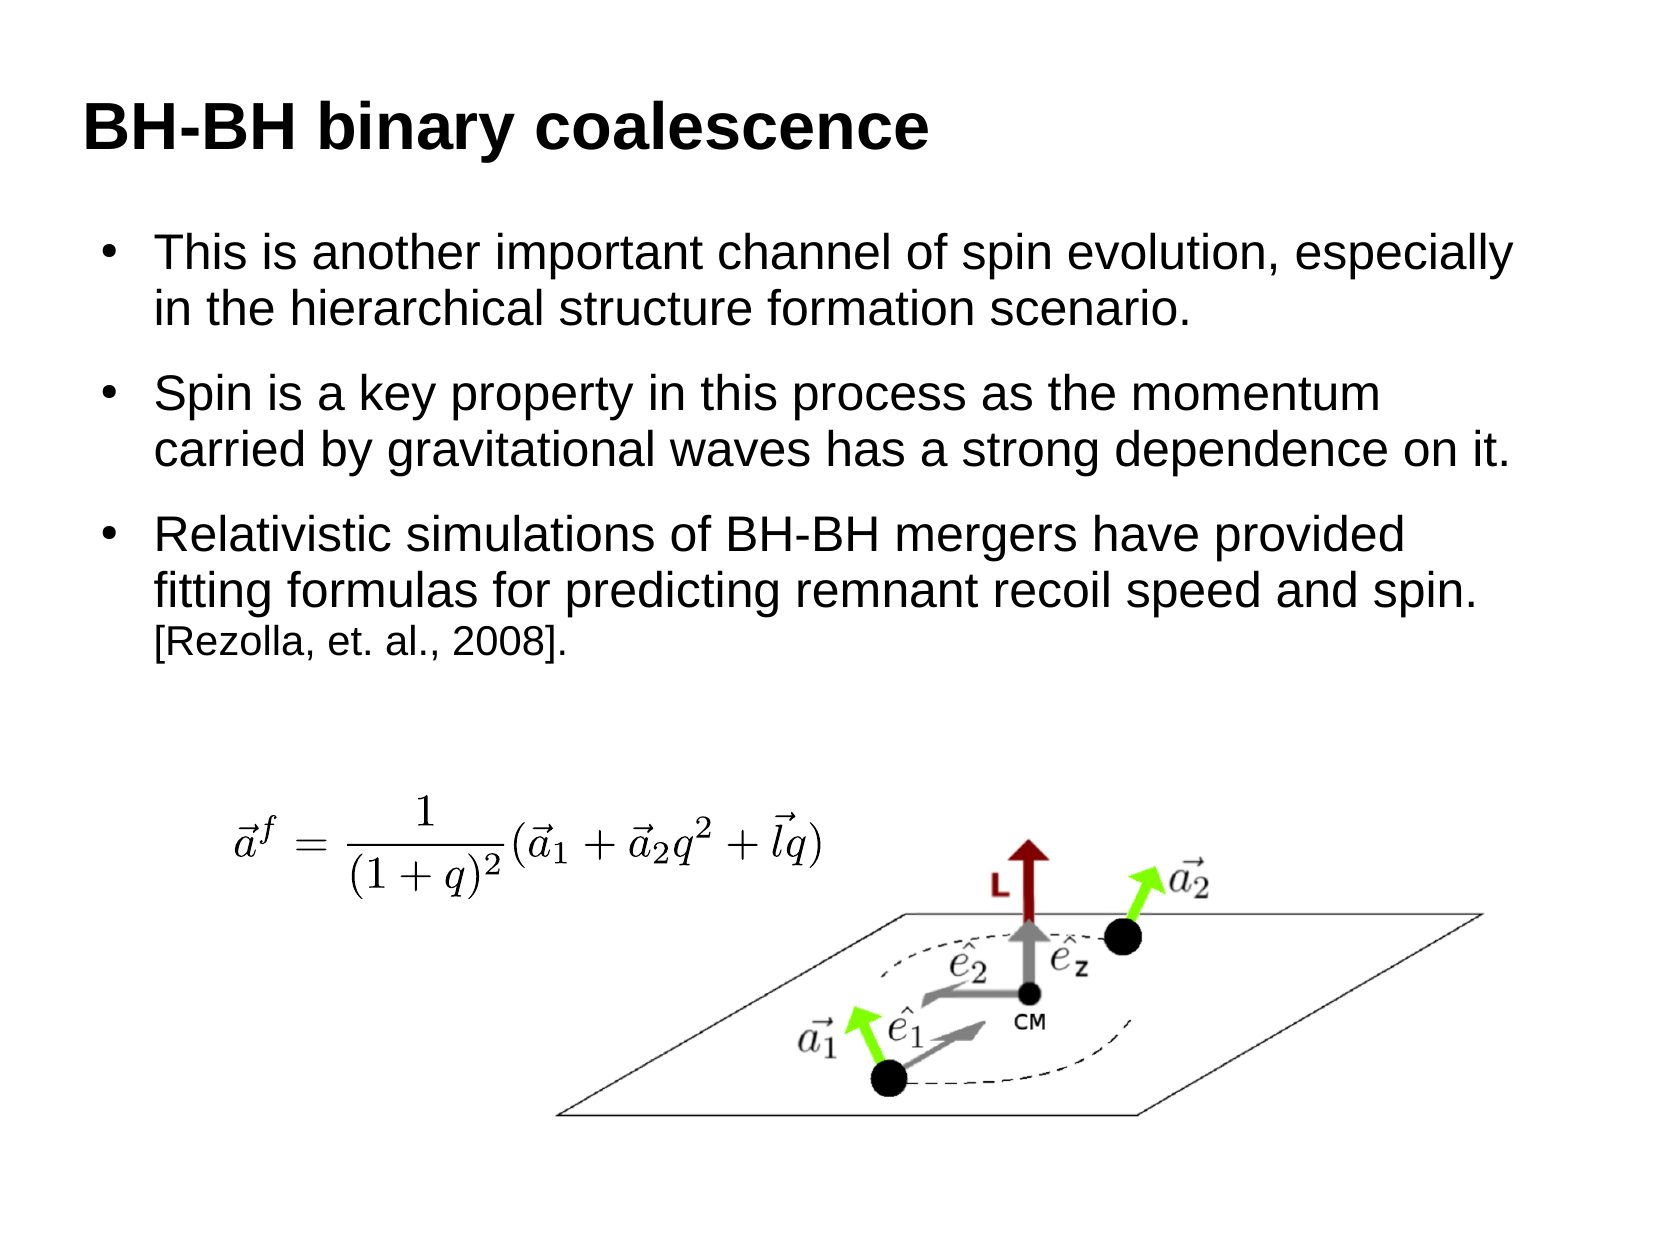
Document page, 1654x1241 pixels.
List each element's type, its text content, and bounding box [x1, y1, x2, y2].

picture [554, 824, 1487, 1133]
text_box [230, 795, 826, 900]
title BH-BH binary coalescence [82, 67, 1571, 186]
list This is another important channel of spin evolution, especially in the hierarchical structure formation scenario. Spin is a key property in this process as the momentum carried by gravitational waves has a strong dependence on it. Relativistic simulations of BH-BH mergers have provided fitting formulas for predicting remnant recoil speed and spin. [Rezolla, et. al., 2008]. [82, 224, 1531, 1170]
